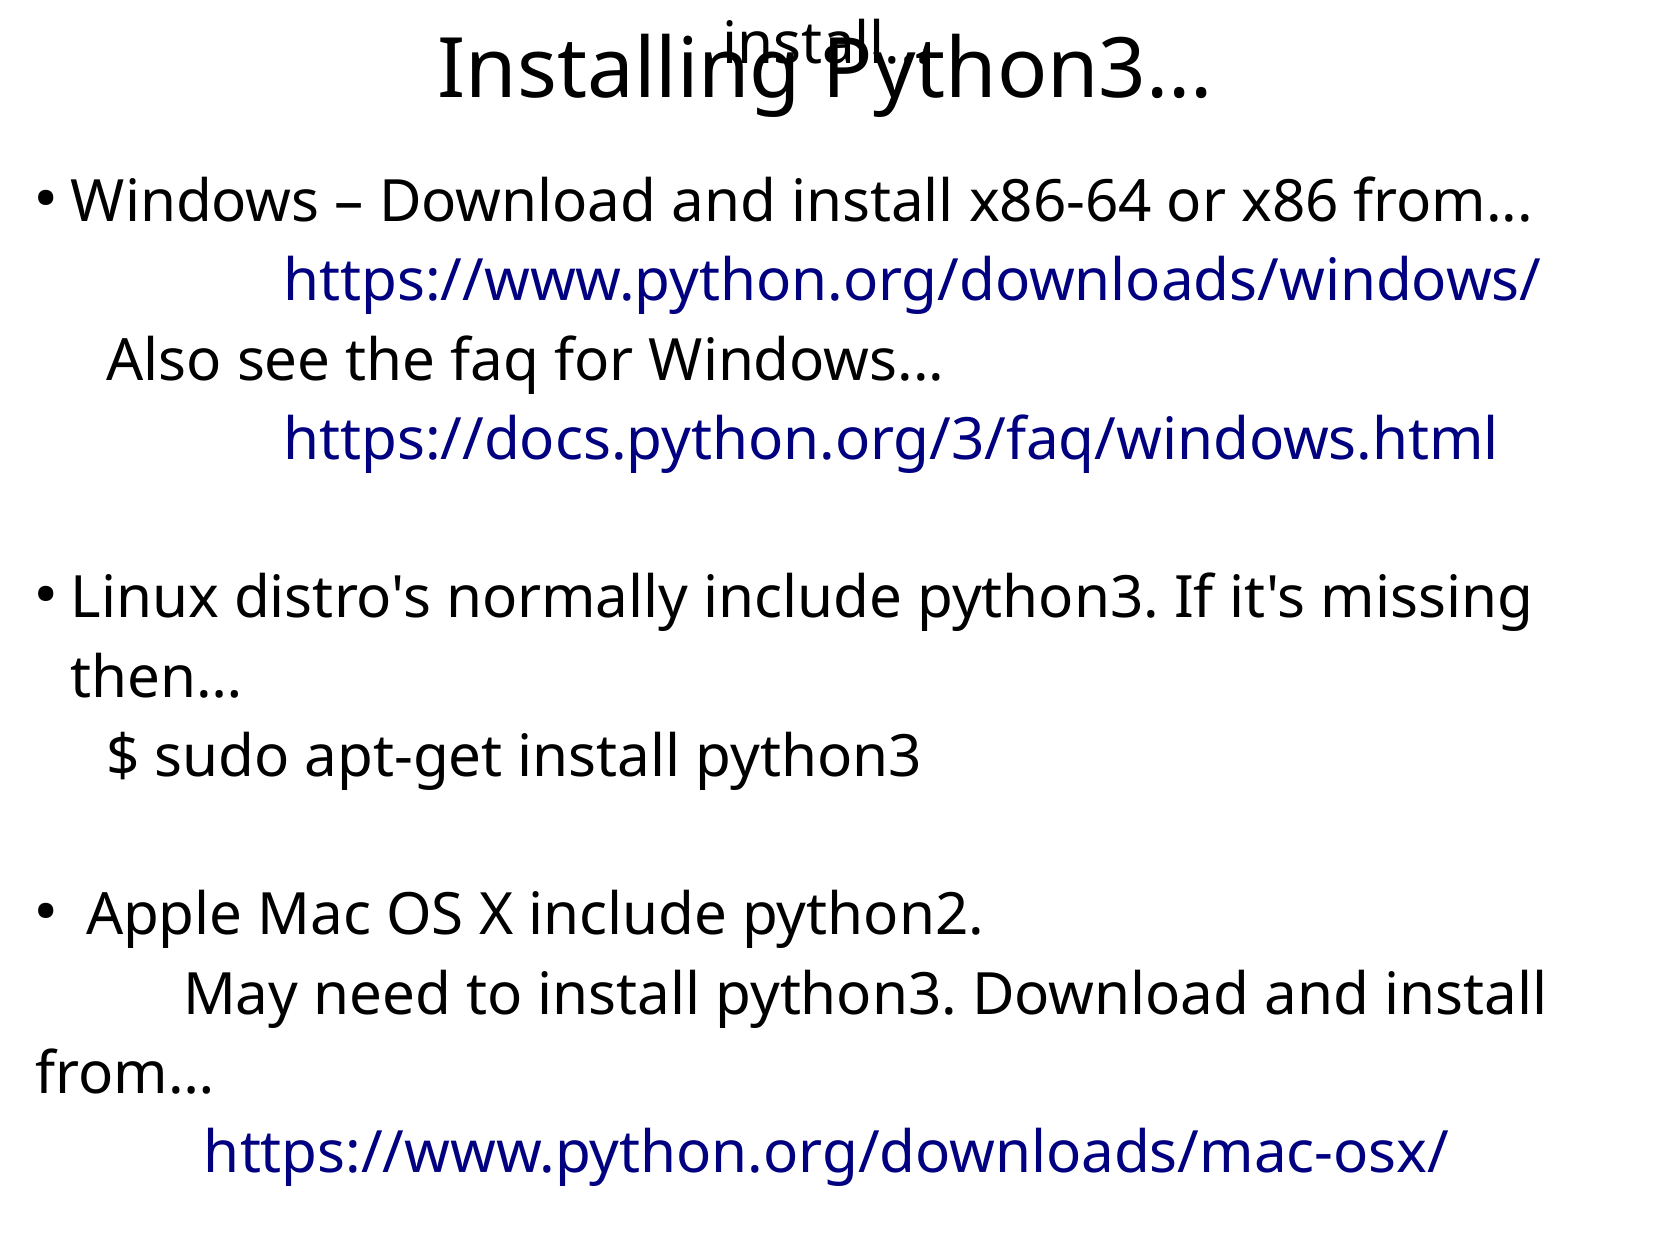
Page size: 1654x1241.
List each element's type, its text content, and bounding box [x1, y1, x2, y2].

title Installing Python3... [94, 11, 1583, 119]
text_box If it's not already installed, then free to download and install... Windows – Download and install x86-64 or x86 from... https://www.python.org/downloads/windows/ Also see the faq for Windows... https://docs.python.org/3/faq/windows.html Linux distro's normally include python3. If it's missing then… $ sudo apt-get install python3 Apple Mac OS X include python2. May need to install python3. Download and install from… https://www.python.org/downloads/mac-osx/ Source code... https://www.python.org/downloads/source/ [35, 132, 1619, 1217]
